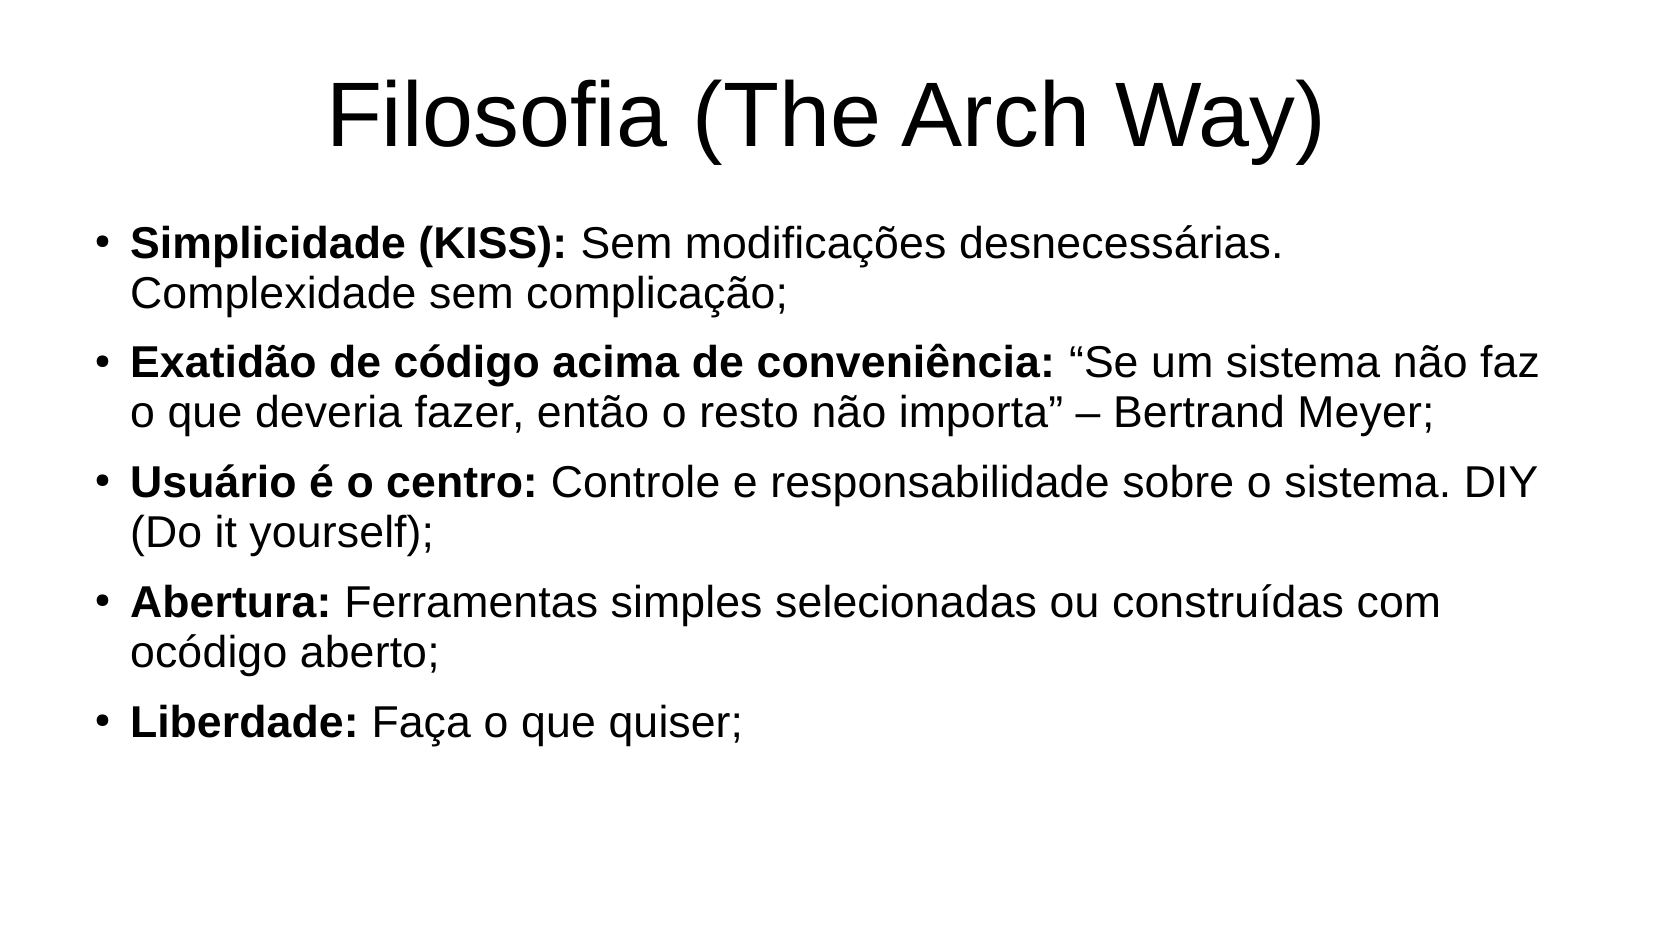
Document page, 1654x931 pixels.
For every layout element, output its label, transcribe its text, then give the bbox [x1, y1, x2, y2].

title Filosofia (The Arch Way) [82, 37, 1571, 193]
list Simplicidade (KISS): Sem modificações desnecessárias. Complexidade sem complicação; Exatidão de código acima de conveniência: “Se um sistema não faz o que deveria fazer, então o resto não importa” – Bertrand Meyer; Usuário é o centro: Controle e responsabilidade sobre o sistema. DIY (Do it yourself); Abertura: Ferramentas simples selecionadas ou construídas com ocódigo aberto; Liberdade: Faça o que quiser; [82, 217, 1571, 758]
